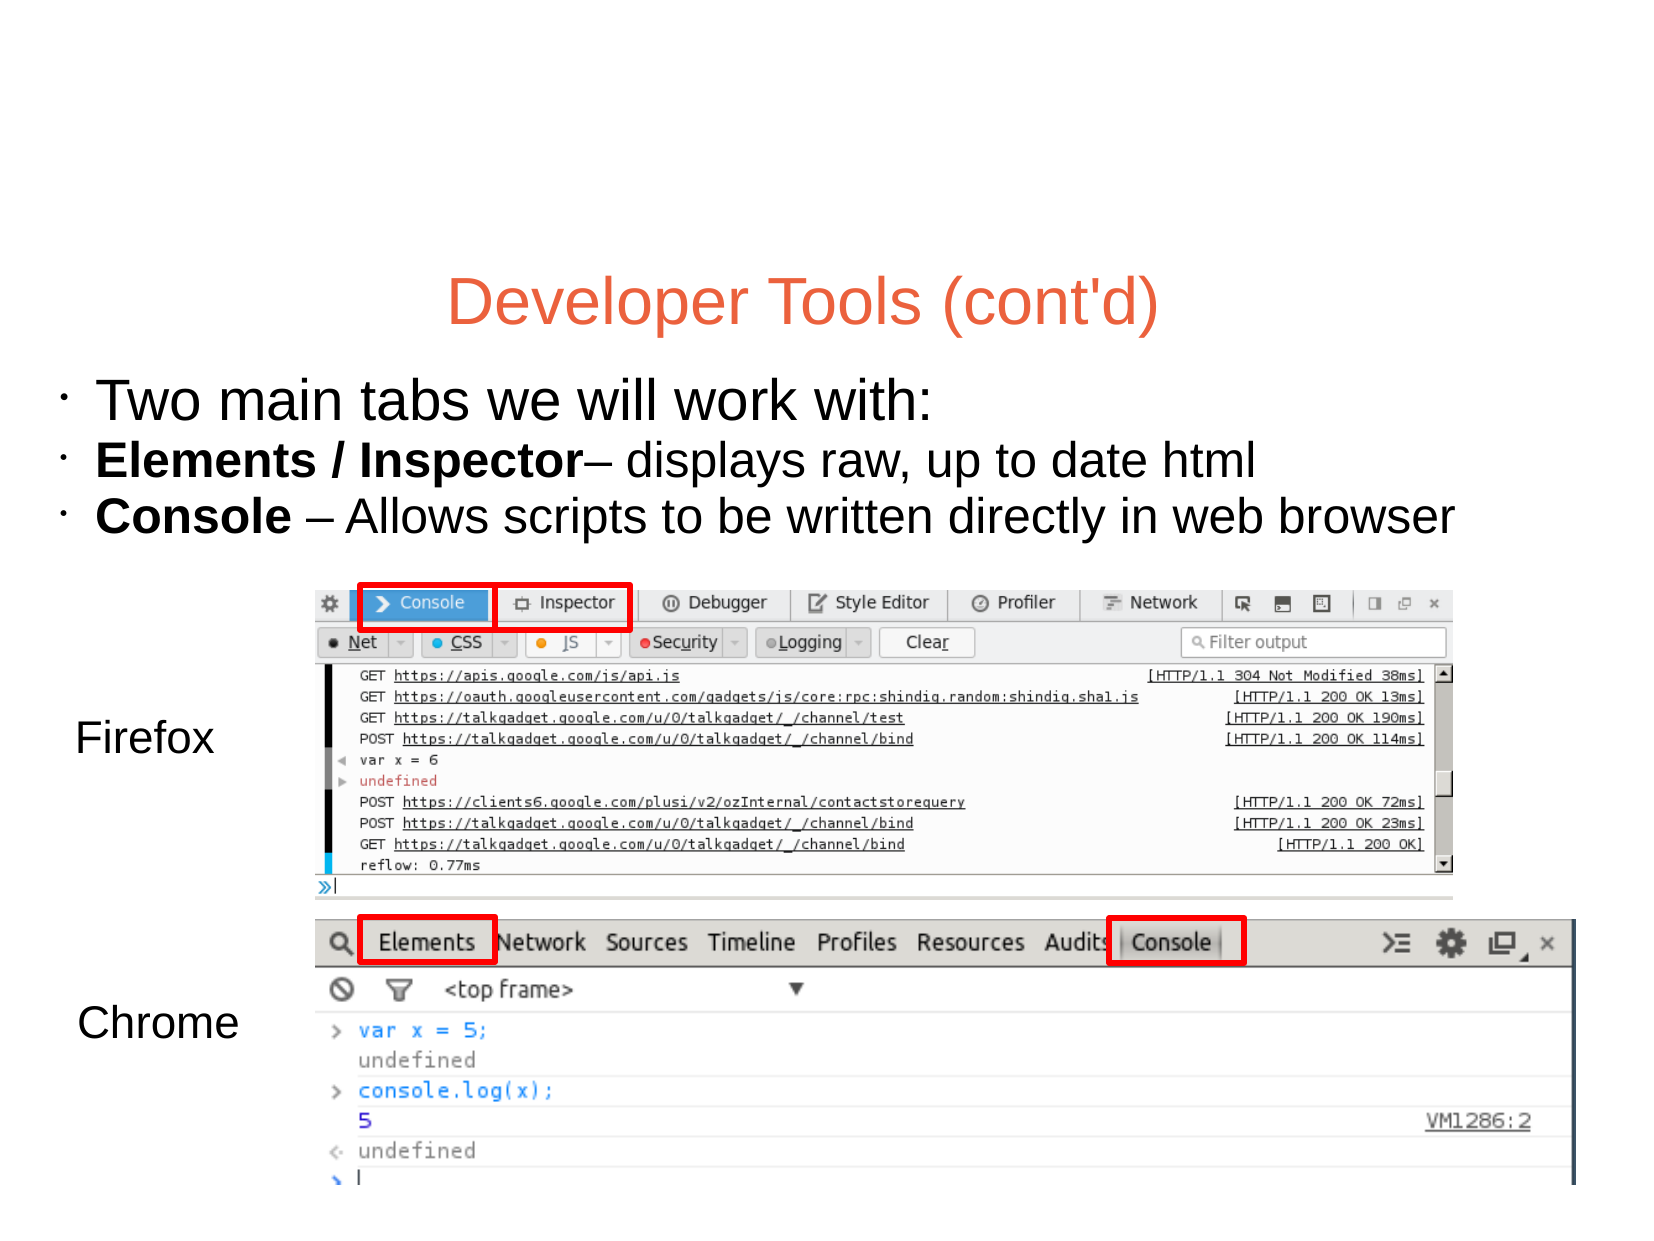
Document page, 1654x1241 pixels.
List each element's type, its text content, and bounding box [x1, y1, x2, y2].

text_box Two main tabs we will work with: Elements / Inspector– displays raw, up to date html Console – Allows scripts to be written directly in web browser [45, 360, 1576, 747]
picture [315, 590, 1453, 901]
picture [315, 919, 1576, 1186]
text_box Chrome [62, 990, 255, 1057]
picture [363, 590, 492, 627]
picture [363, 920, 492, 959]
title Developer Tools (cont'd) [60, 198, 1549, 360]
picture [498, 590, 627, 627]
picture [1112, 921, 1241, 960]
text_box Firefox [60, 705, 230, 772]
